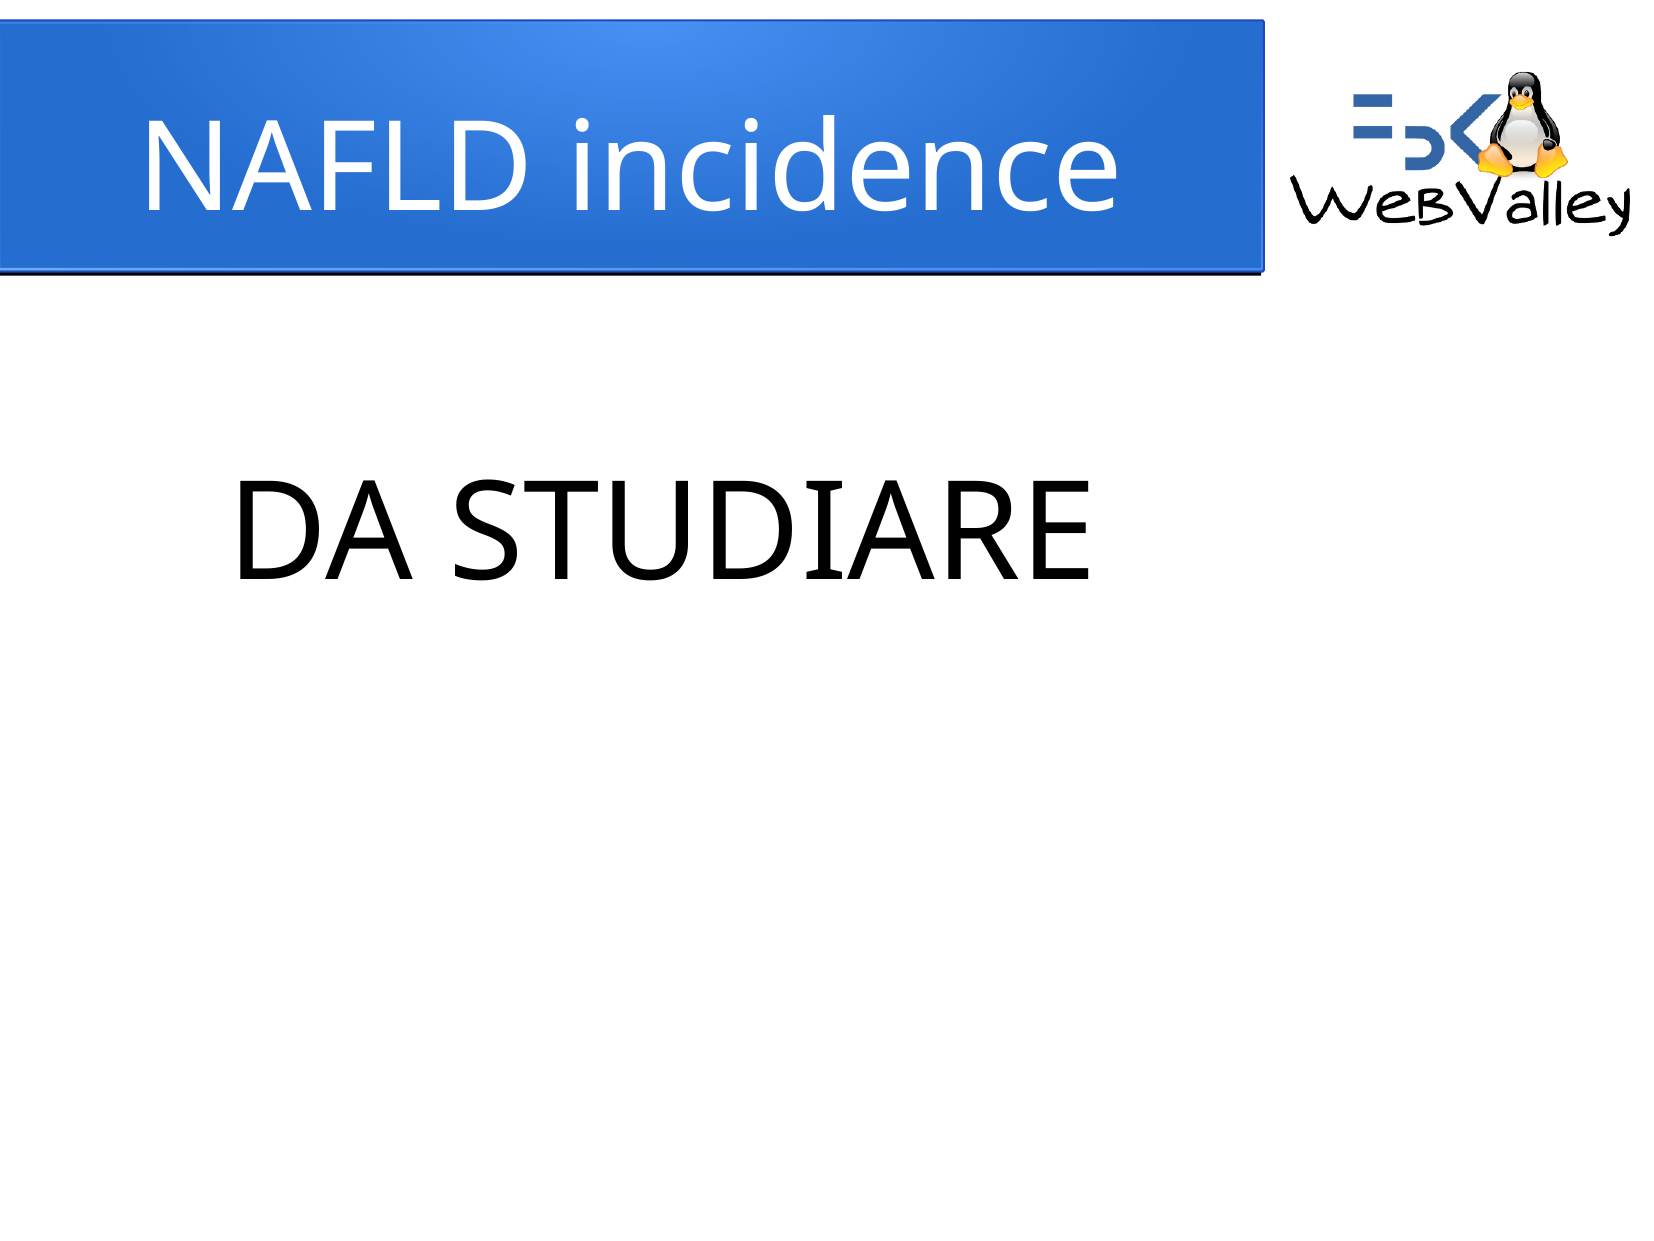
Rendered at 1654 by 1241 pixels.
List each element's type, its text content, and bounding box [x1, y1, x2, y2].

text_box DA STUDIARE [212, 425, 1406, 595]
text_box NAFLD incidence [4, 69, 1257, 225]
picture [1290, 70, 1630, 237]
